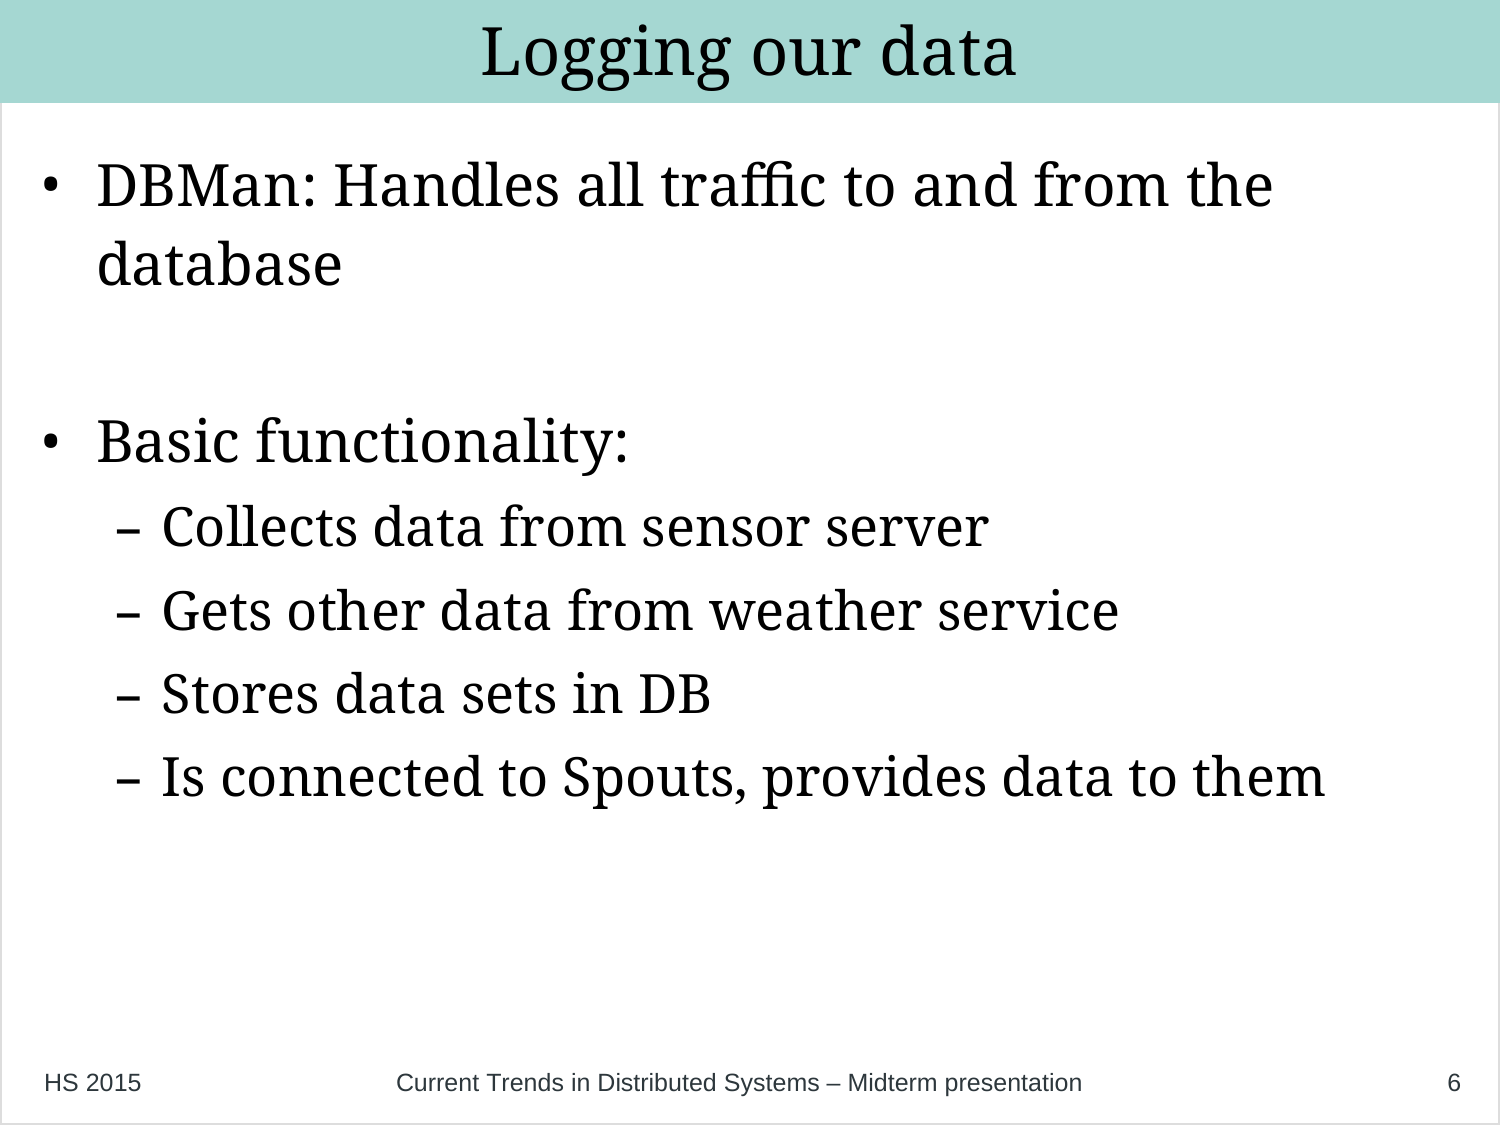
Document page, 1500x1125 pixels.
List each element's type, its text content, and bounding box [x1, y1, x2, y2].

title Logging our data [0, 0, 1500, 100]
text_box <Nummer> [1376, 1058, 1477, 1097]
text_box HS 2015 [29, 1058, 195, 1097]
text_box Current Trends in Distributed Systems – Midterm presentation [300, 1058, 1201, 1107]
list DBMan: Handles all traffic to and from the database Basic functionality: Collects data from sensor server Gets other data from weather service Stores data sets in DB Is connected to Spouts, provides data to them [24, 136, 1476, 804]
